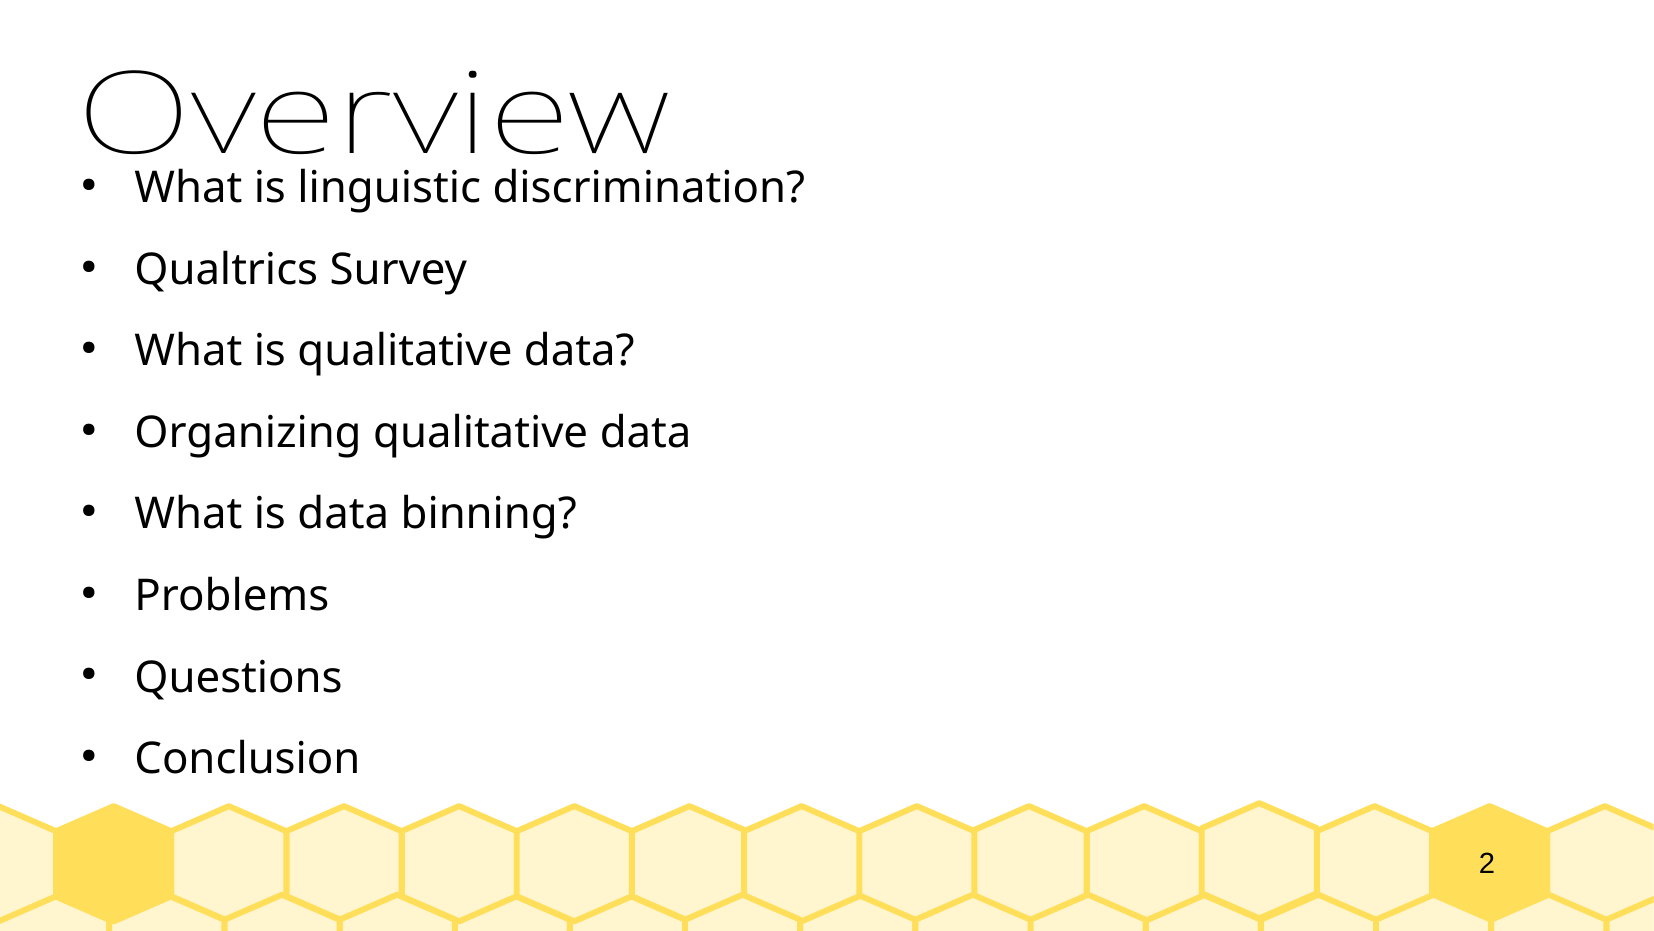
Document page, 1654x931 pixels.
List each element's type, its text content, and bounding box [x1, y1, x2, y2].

list What is linguistic discrimination? Qualtrics Survey What is qualitative data? Organizing qualitative data What is data binning? Problems Questions Conclusion [0, 150, 1147, 793]
title Overview [78, 32, 671, 150]
